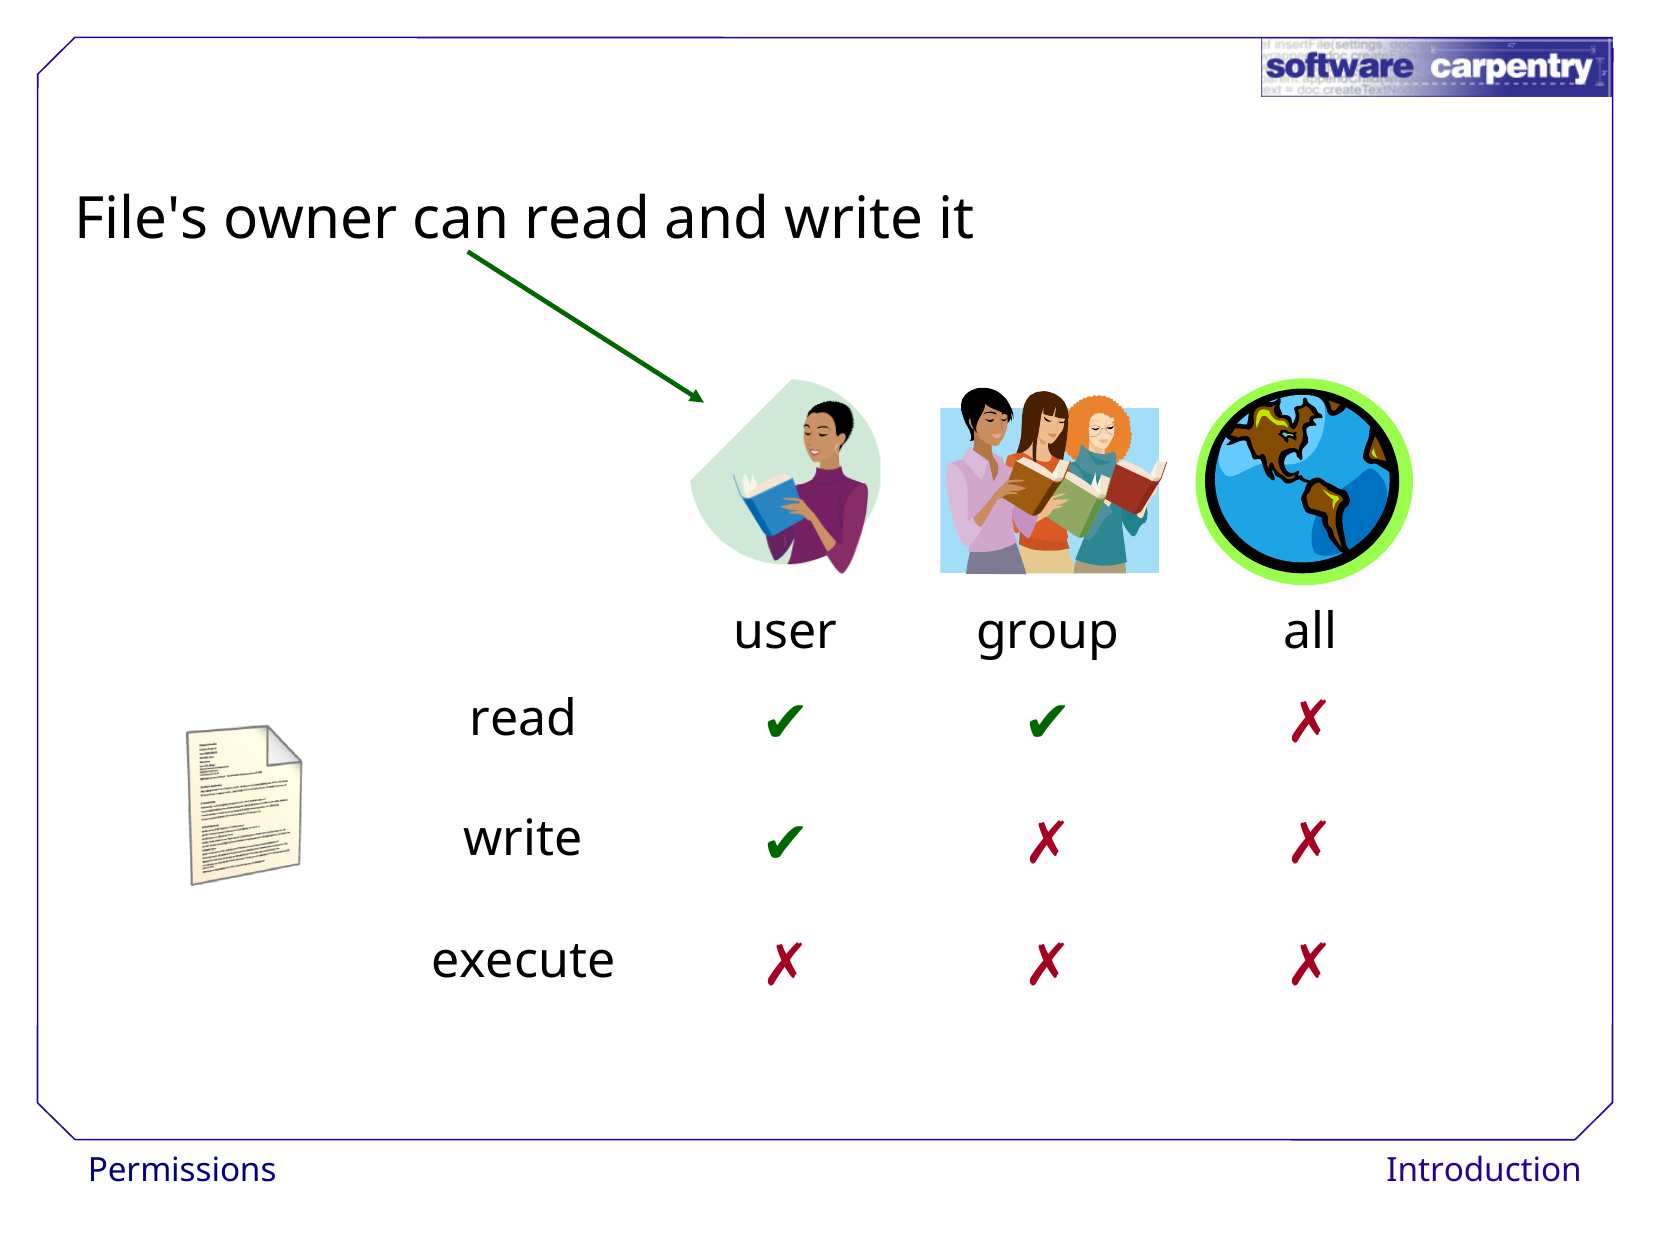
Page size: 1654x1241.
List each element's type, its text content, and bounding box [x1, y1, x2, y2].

table_cell write [392, 804, 654, 926]
table_cell ✔ [917, 683, 1179, 804]
table_header group [917, 596, 1179, 683]
table_header user [654, 596, 917, 683]
table_header all [1179, 596, 1441, 683]
picture [1261, 39, 1613, 97]
table_cell ✗ [1179, 683, 1441, 804]
picture [155, 714, 335, 894]
table_cell ✗ [654, 926, 917, 1045]
text_box File's owner can read and write it [59, 138, 1140, 259]
table_cell execute [392, 926, 654, 1045]
table_cell ✔ [654, 683, 917, 804]
table_header [392, 596, 654, 683]
table_cell ✗ [917, 804, 1179, 926]
table_cell read [392, 683, 654, 804]
picture [675, 378, 893, 583]
table_cell ✔ [654, 804, 917, 926]
picture [1195, 378, 1414, 586]
table_cell ✗ [1179, 804, 1441, 926]
table_cell ✗ [917, 926, 1179, 1045]
picture [940, 387, 1168, 575]
table_cell ✗ [1179, 926, 1441, 1045]
